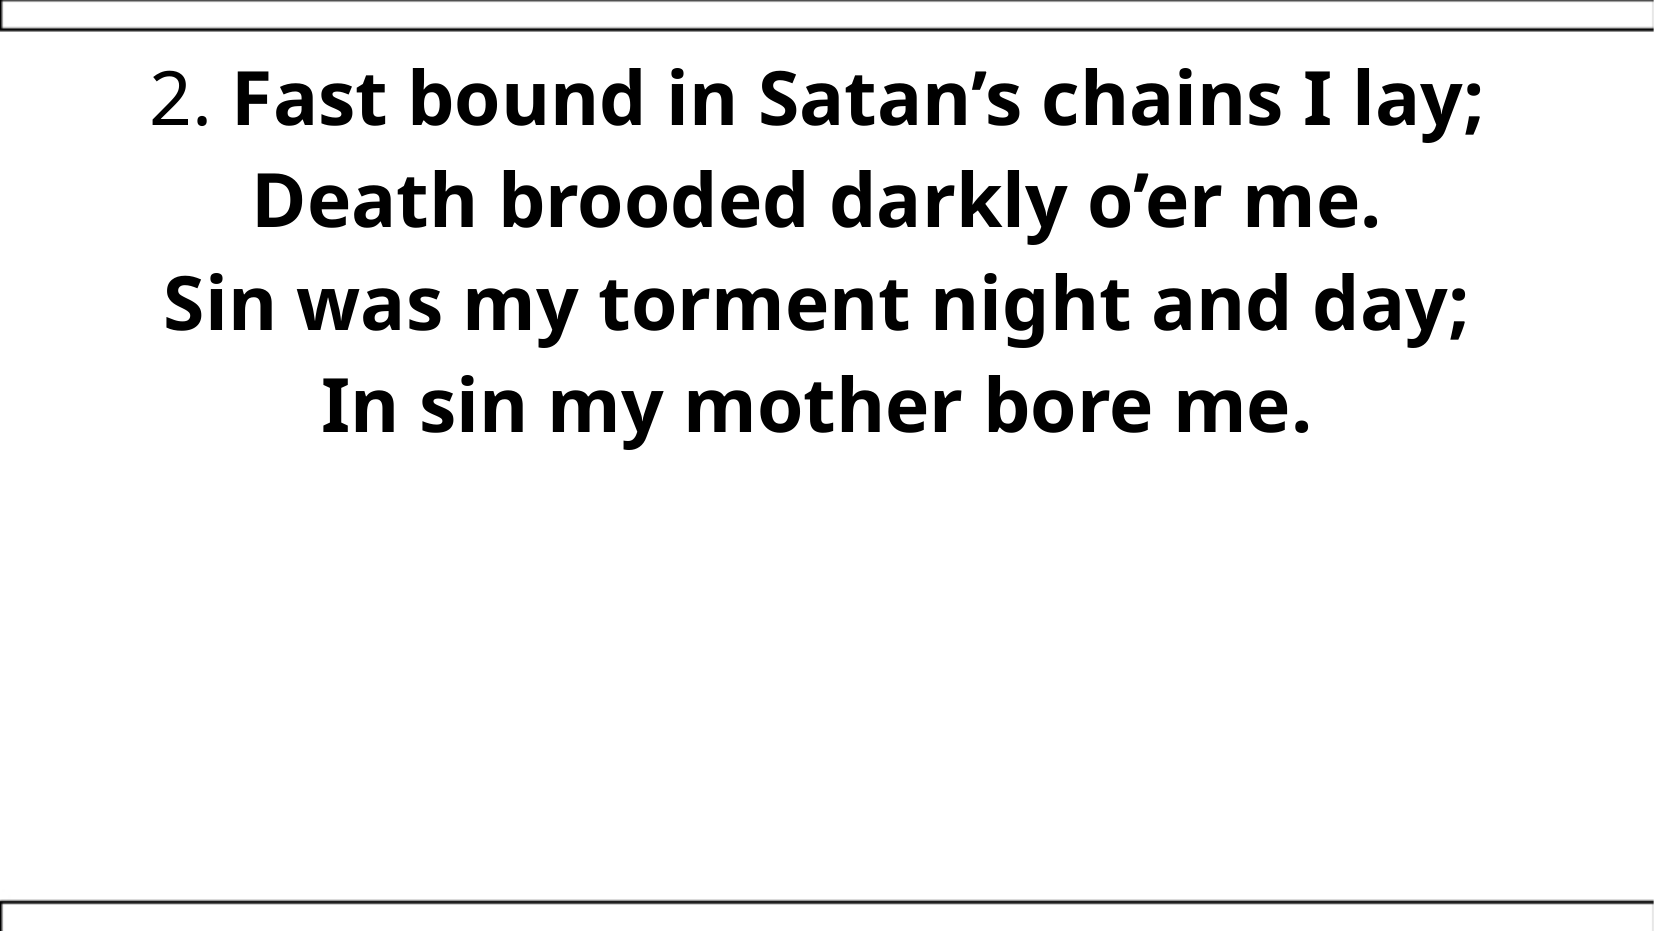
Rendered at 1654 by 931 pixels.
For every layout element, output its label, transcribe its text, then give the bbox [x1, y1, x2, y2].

text_box 2. Fast bound in Satan’s chains I lay; Death brooded darkly o’er me. Sin was my torment night and day; In sin my mother bore me. [105, 38, 1531, 453]
picture [0, 0, 1654, 931]
